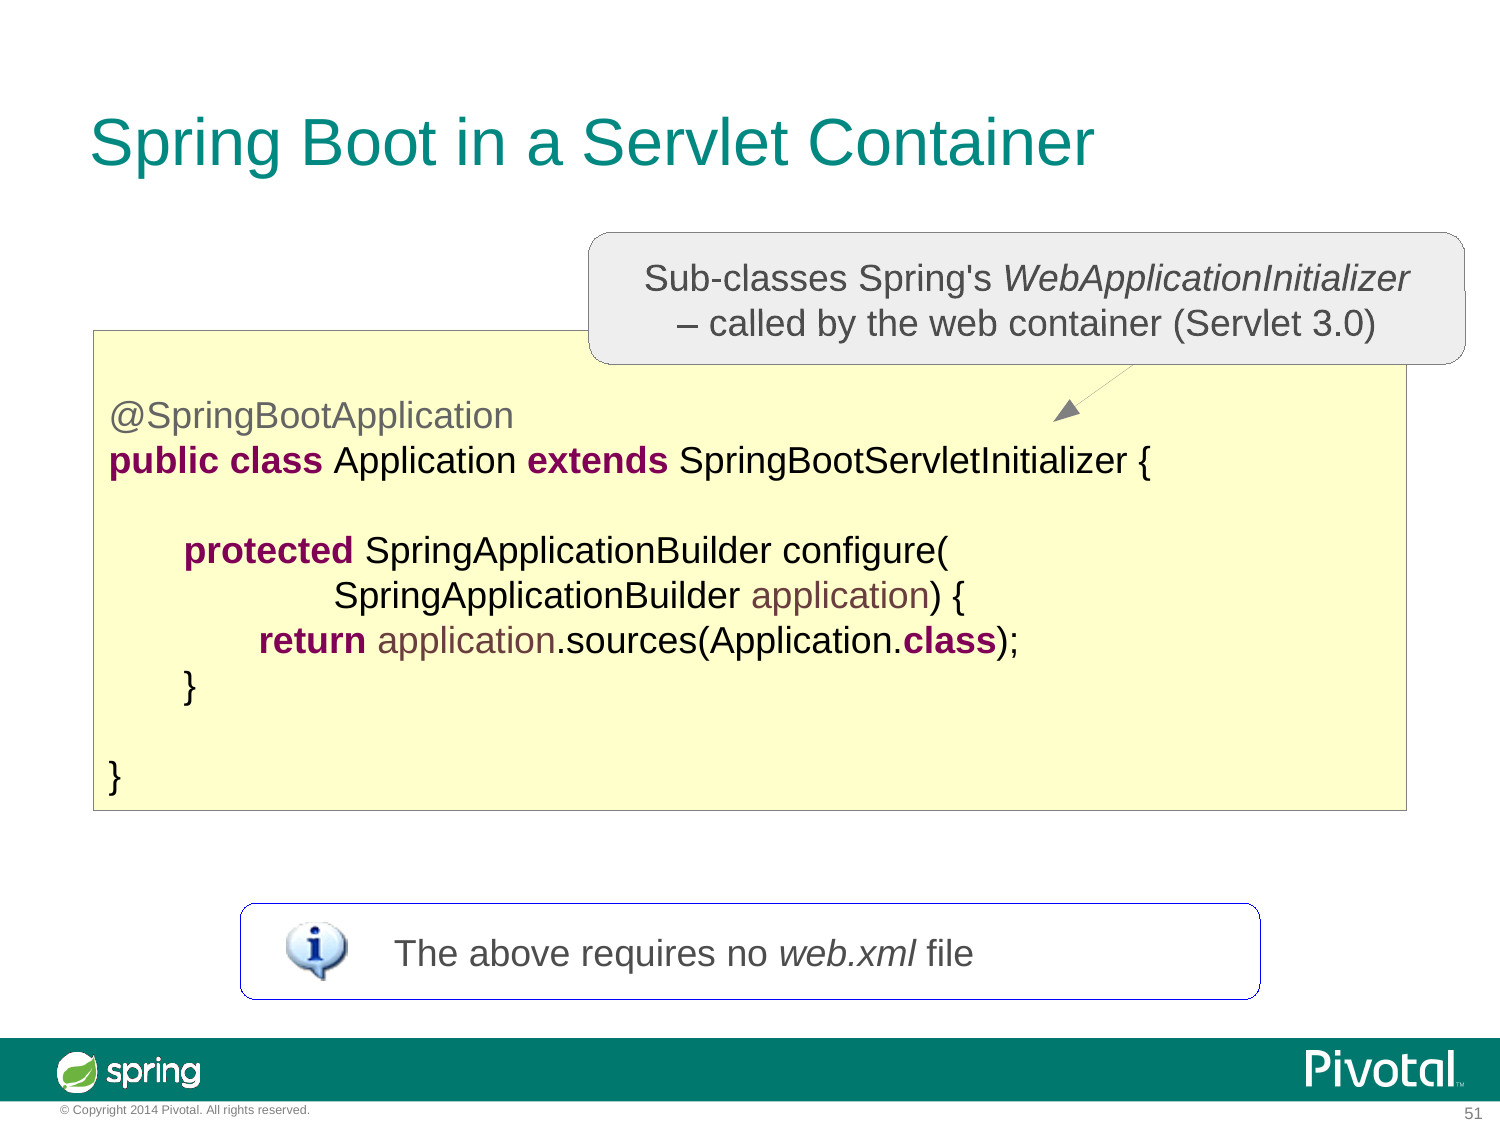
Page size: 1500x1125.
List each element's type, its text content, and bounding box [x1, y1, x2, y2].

picture [32, 1041, 210, 1103]
picture [1306, 1050, 1464, 1087]
text_box [240, 903, 1261, 1000]
text_box Sub-classes Spring's WebApplicationInitializer – called by the web container (Servlet 3.0) [588, 232, 1466, 365]
title Spring Boot in a Servlet Container [75, 45, 1426, 233]
text_box @SpringBootApplication public class Application extends SpringBootServletInitializer { protected SpringApplicationBuilder configure( SpringApplicationBuilder application) { return application.sources(Application.class); } } [93, 330, 1407, 811]
text_box The above requires no web.xml file [256, 910, 1234, 993]
